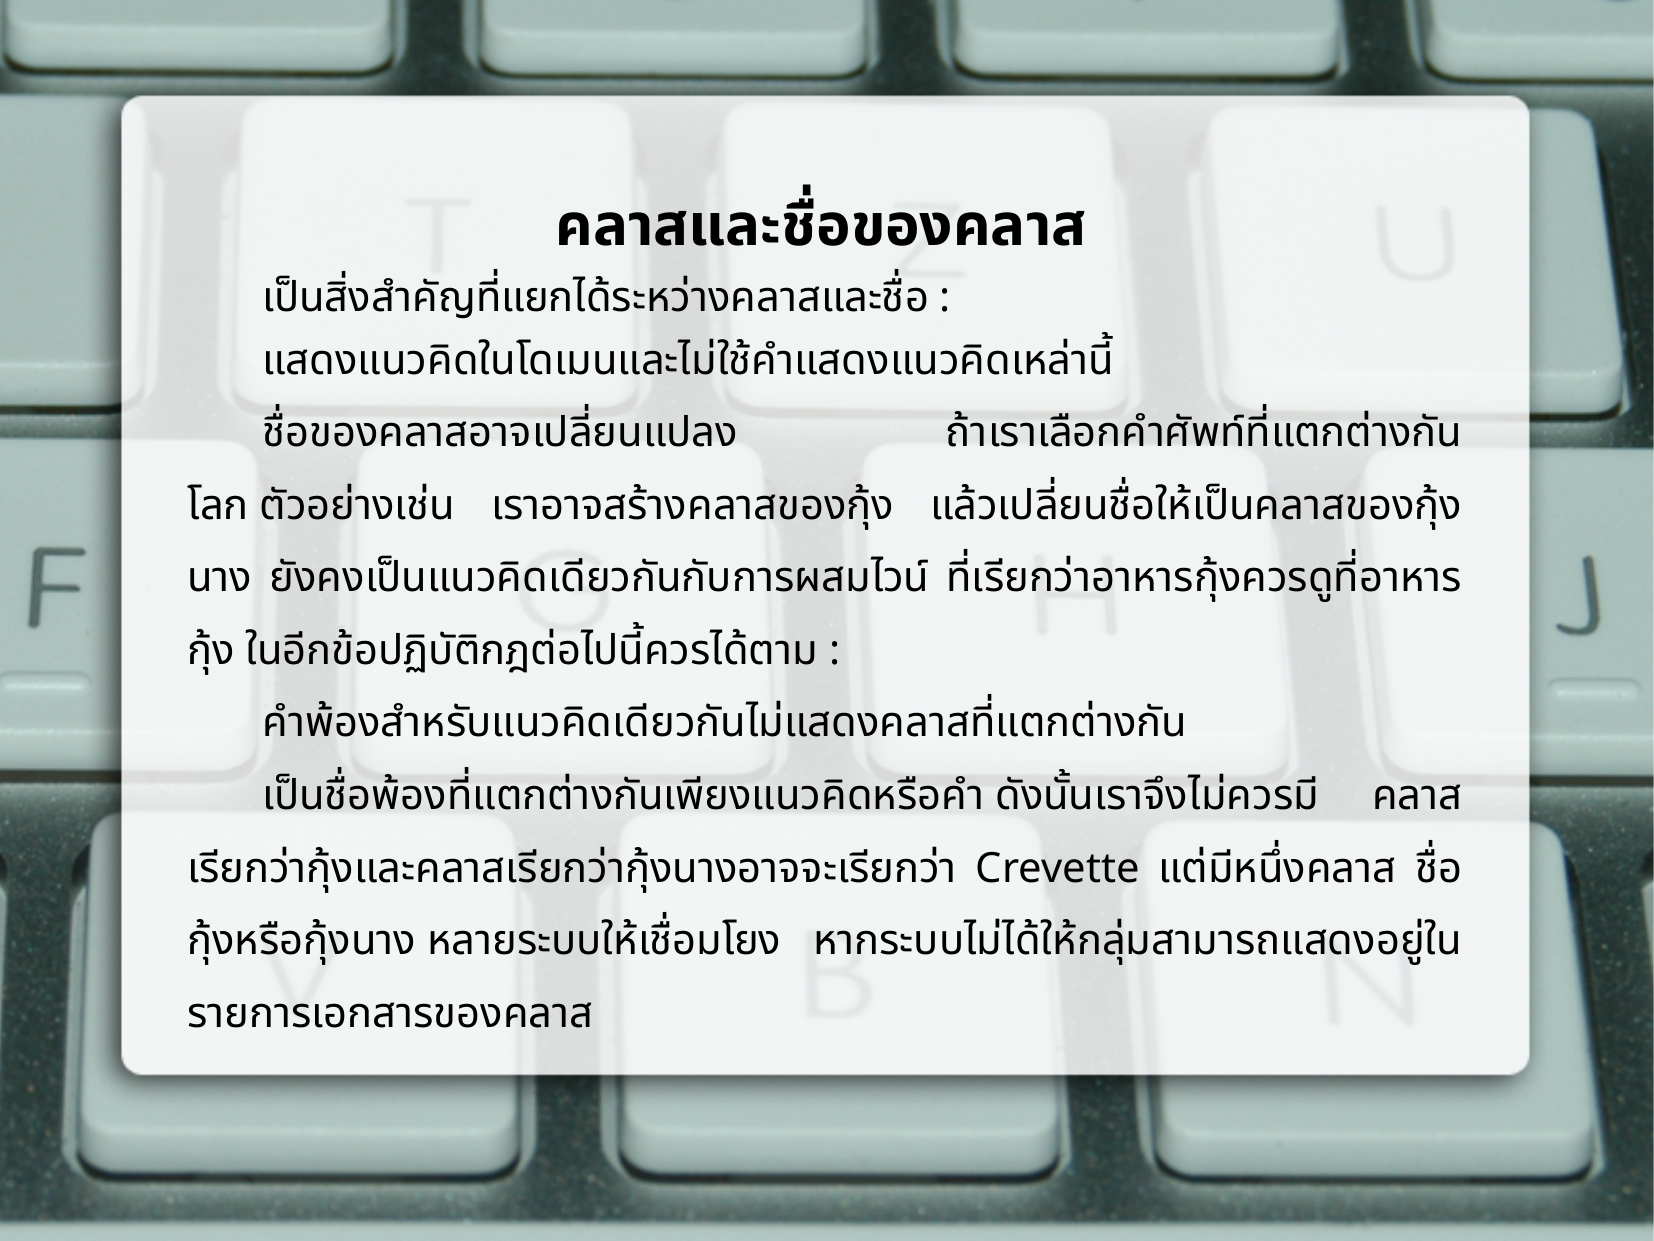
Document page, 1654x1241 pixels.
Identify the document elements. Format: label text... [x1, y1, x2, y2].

title คลาสและชื่อของคลาส [135, 125, 1506, 318]
picture [0, 0, 1654, 1241]
subtitle เป็นสิ่งสำคัญที่แยกได้ระหว่างคลาสและชื่อ : แสดงแนวคิดในโดเมนและไม่ใช้คำแสดงแนวคิดเหล่านี้ ชื่อของคลาสอาจเปลี่ยนแปลง ถ้าเราเลือกคำศัพท์ที่แตกต่างกันโลก ตัวอย่างเช่น เราอาจสร้างคลาสของกุ้ง แล้วเปลี่ยนชื่อให้เป็นคลาสของกุ้งนาง ยังคงเป็นแนวคิดเดียวกันกับการผสมไวน์ ที่เรียกว่าอาหารกุ้งควรดูที่อาหารกุ้ง ในอีกข้อปฏิบัติกฎต่อไปนี้ควรได้ตาม : คำพ้องสำหรับแนวคิดเดียวกันไม่แสดงคลาสที่แตกต่างกัน เป็นชื่อพ้องที่แตกต่างกันเพียงแนวคิดหรือคำ ดังนั้นเราจึงไม่ควรมี คลาส เรียกว่ากุ้งและคลาสเรียกว่ากุ้งนางอาจจะเรียกว่า Crevette แต่มีหนึ่งคลาส ชื่อกุ้งหรือกุ้งนาง หลายระบบให้เชื่อมโยง หากระบบไม่ได้ให้กลุ่มสามารถแสดงอยู่ในรายการเอกสารของคลาส [187, 337, 1463, 976]
